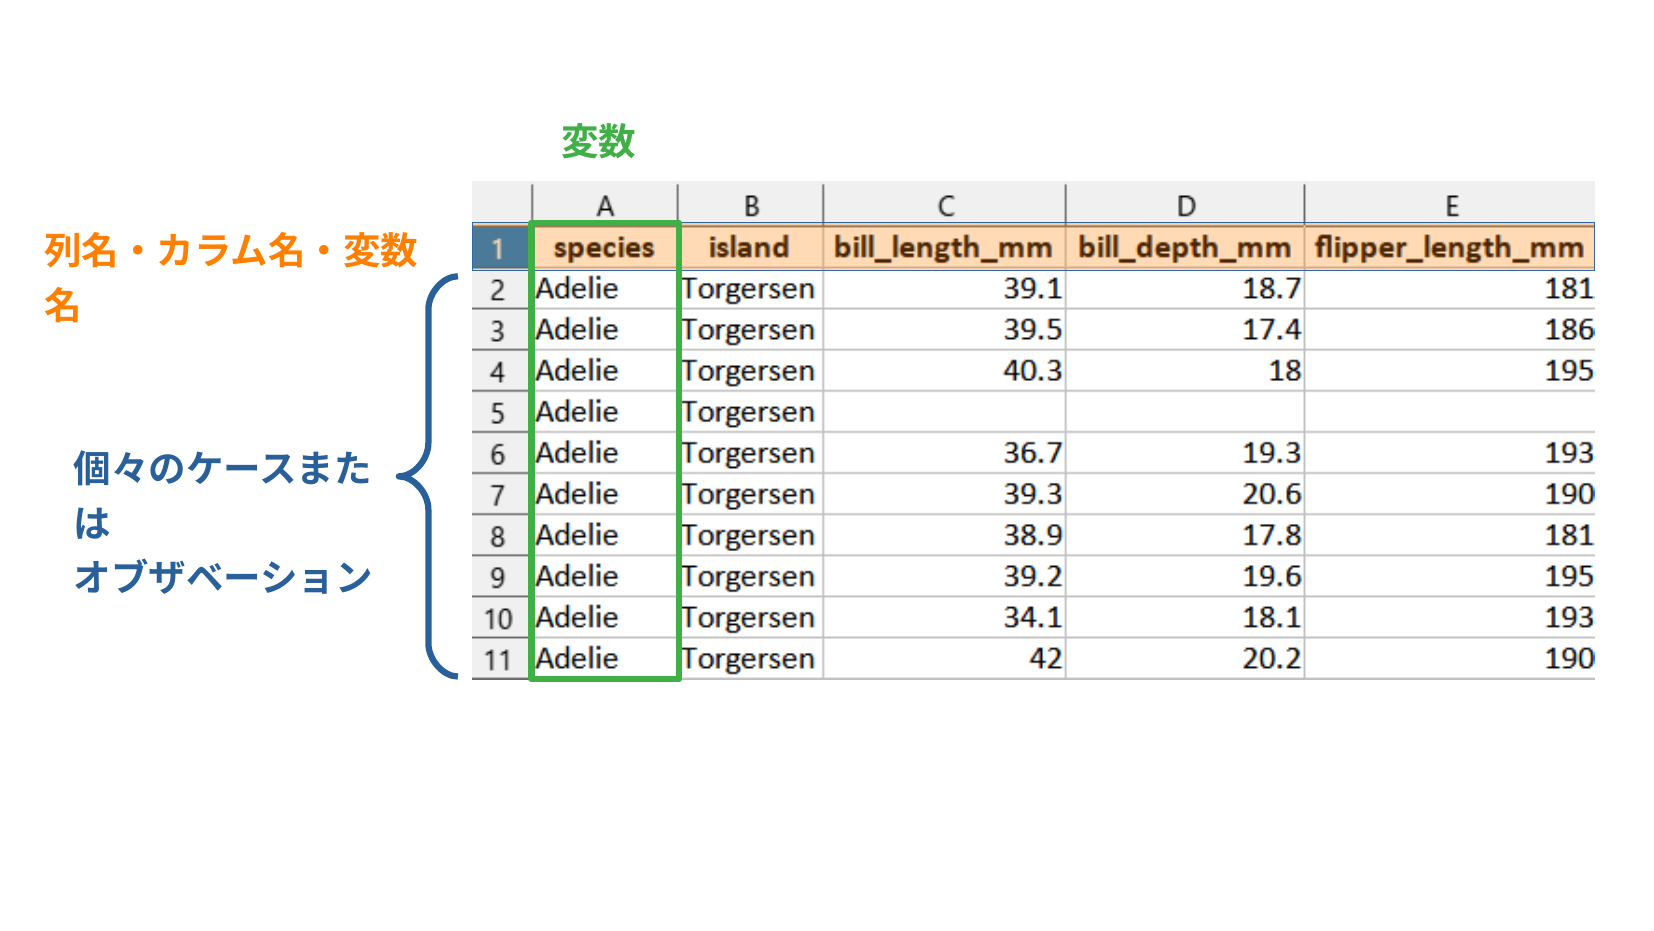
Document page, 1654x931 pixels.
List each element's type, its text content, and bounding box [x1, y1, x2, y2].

picture [472, 271, 528, 680]
picture [535, 271, 676, 676]
picture [682, 271, 1595, 680]
picture [472, 181, 1595, 222]
text_box [472, 222, 528, 271]
text_box [682, 222, 1595, 271]
text_box 変数 [546, 104, 694, 167]
text_box 列名・カラム名・変数名 [29, 214, 443, 324]
text_box [535, 226, 676, 271]
text_box 個々のケースまたは オブザベーション [59, 432, 414, 590]
text_box 列名・カラム名・変数名 [432, 287, 443, 324]
